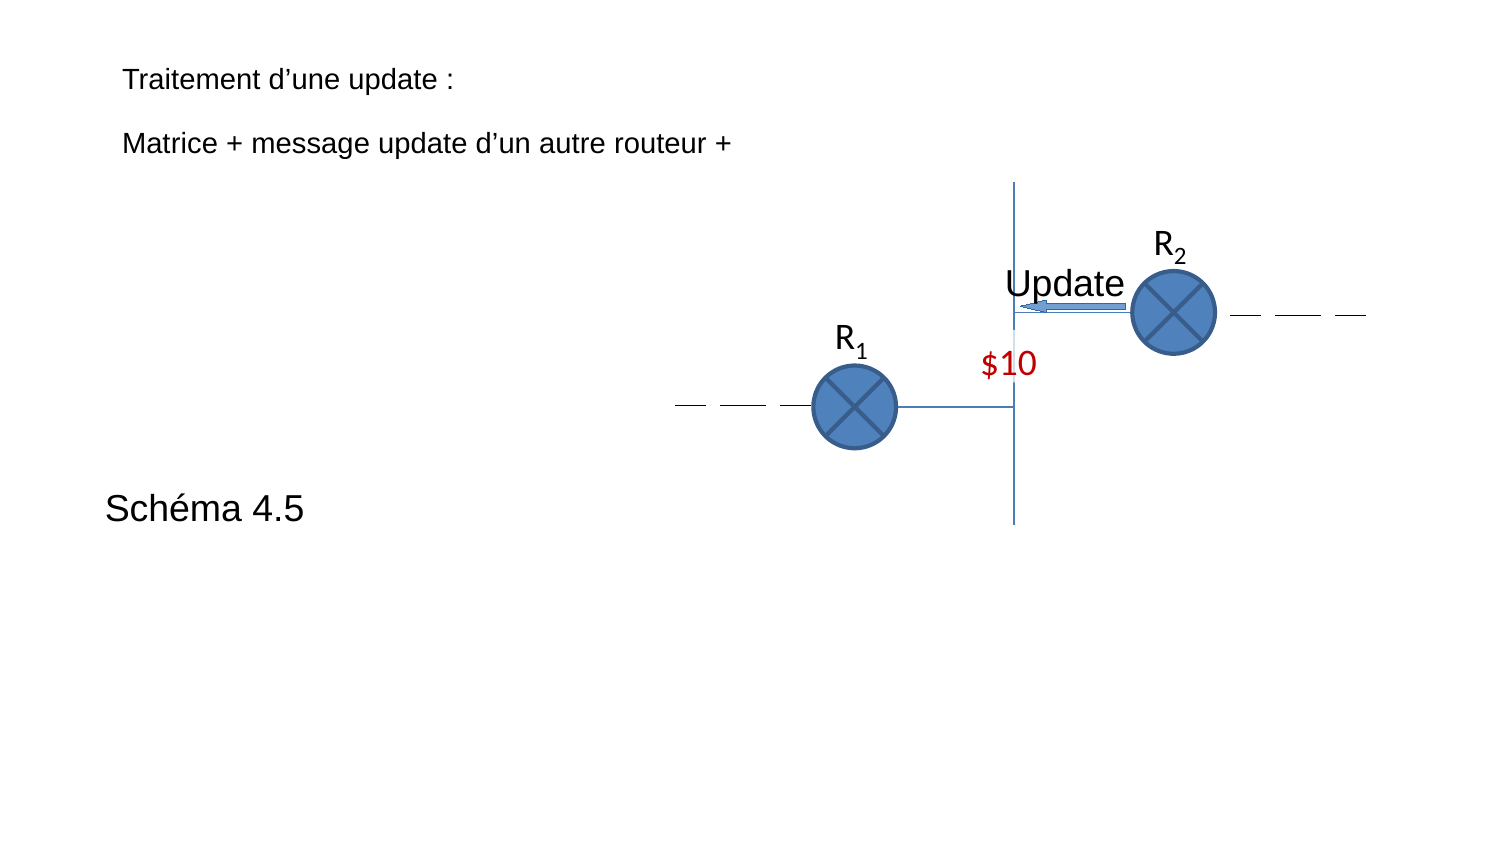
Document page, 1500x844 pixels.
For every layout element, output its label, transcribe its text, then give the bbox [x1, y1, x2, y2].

text_box R2 [1138, 210, 1211, 278]
text_box R1 [819, 304, 892, 372]
text_box [813, 372, 897, 449]
list Traitement d’une update : Matrice + message update d’un autre routeur + [51, 60, 1449, 621]
text_box $10 [952, 330, 1065, 382]
text_box [1141, 278, 1216, 354]
text_box Update [990, 255, 1141, 354]
text_box Schéma 4.5 [90, 480, 616, 537]
